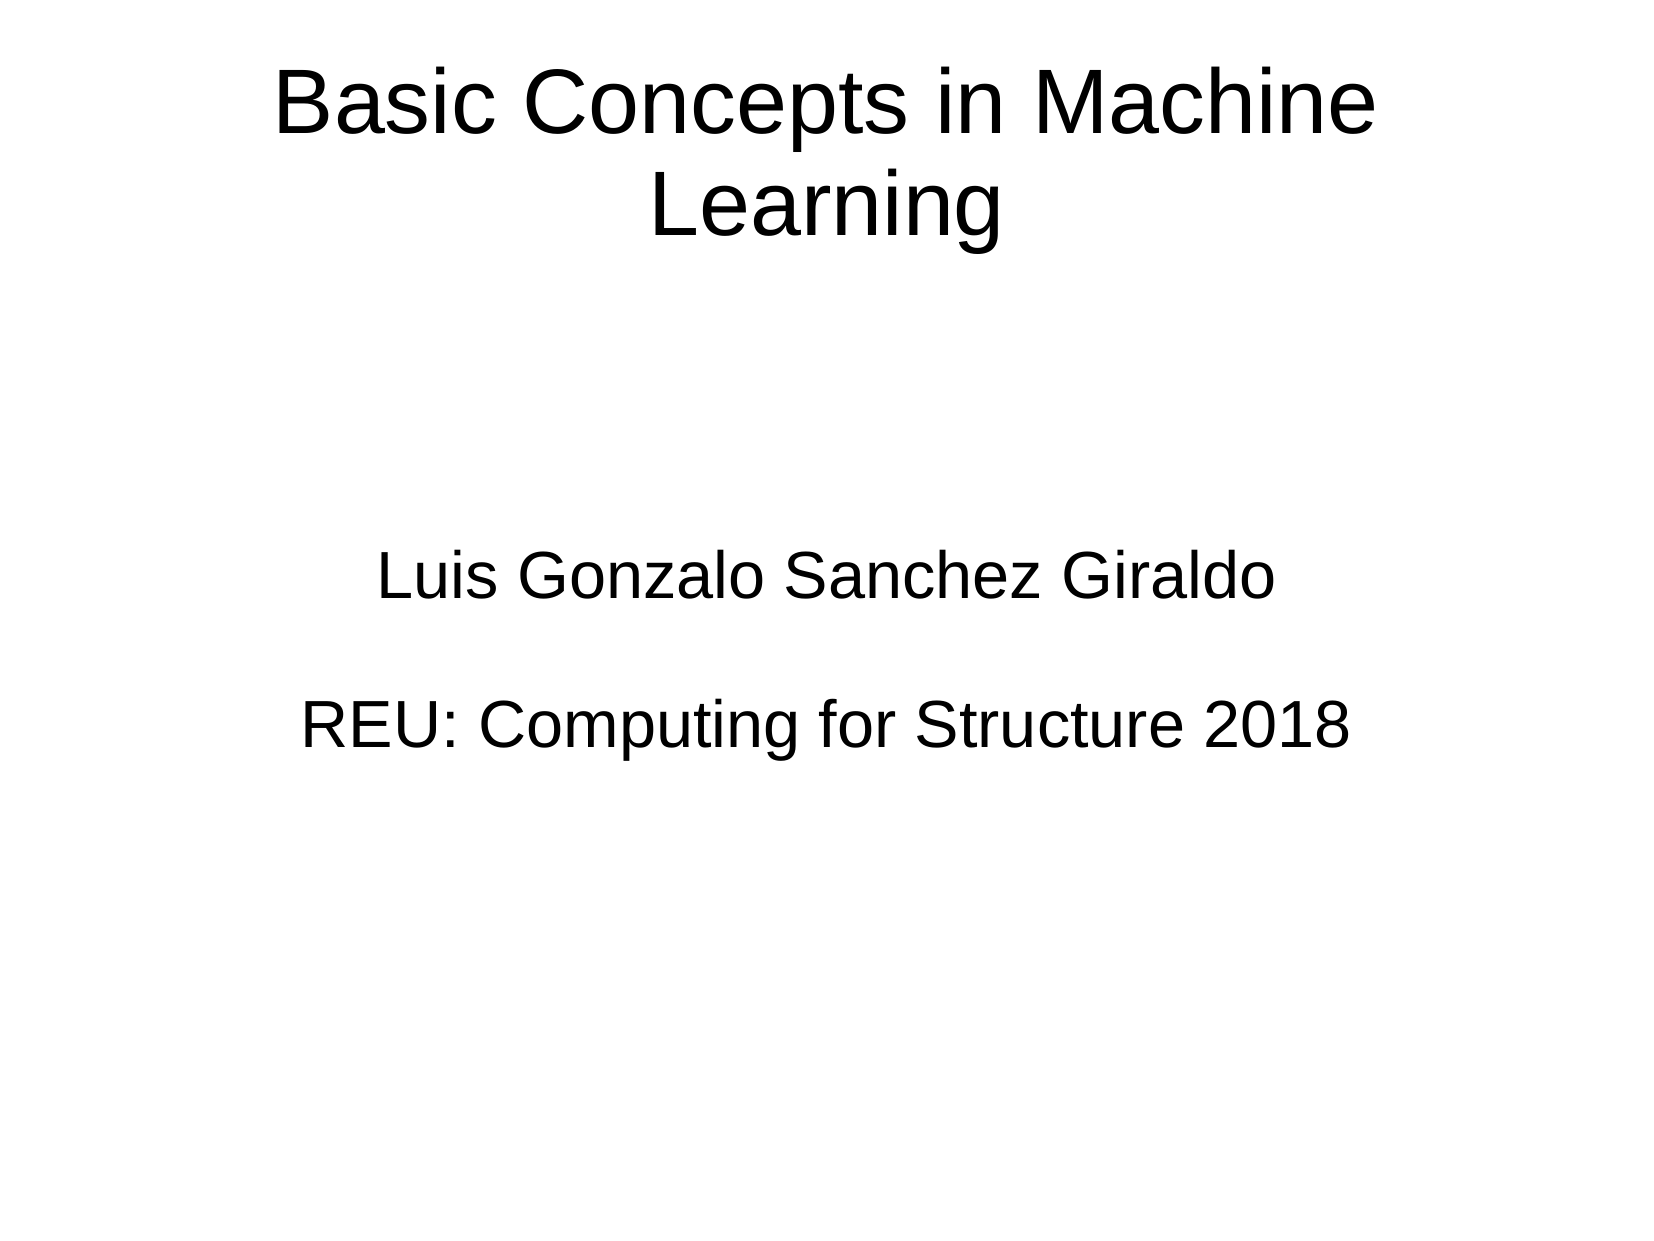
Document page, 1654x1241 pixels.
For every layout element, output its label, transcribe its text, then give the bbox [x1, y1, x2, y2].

subtitle Luis Gonzalo Sanchez Giraldo REU: Computing for Structure 2018 [82, 290, 1571, 1010]
title Basic Concepts in Machine Learning [82, 49, 1571, 257]
